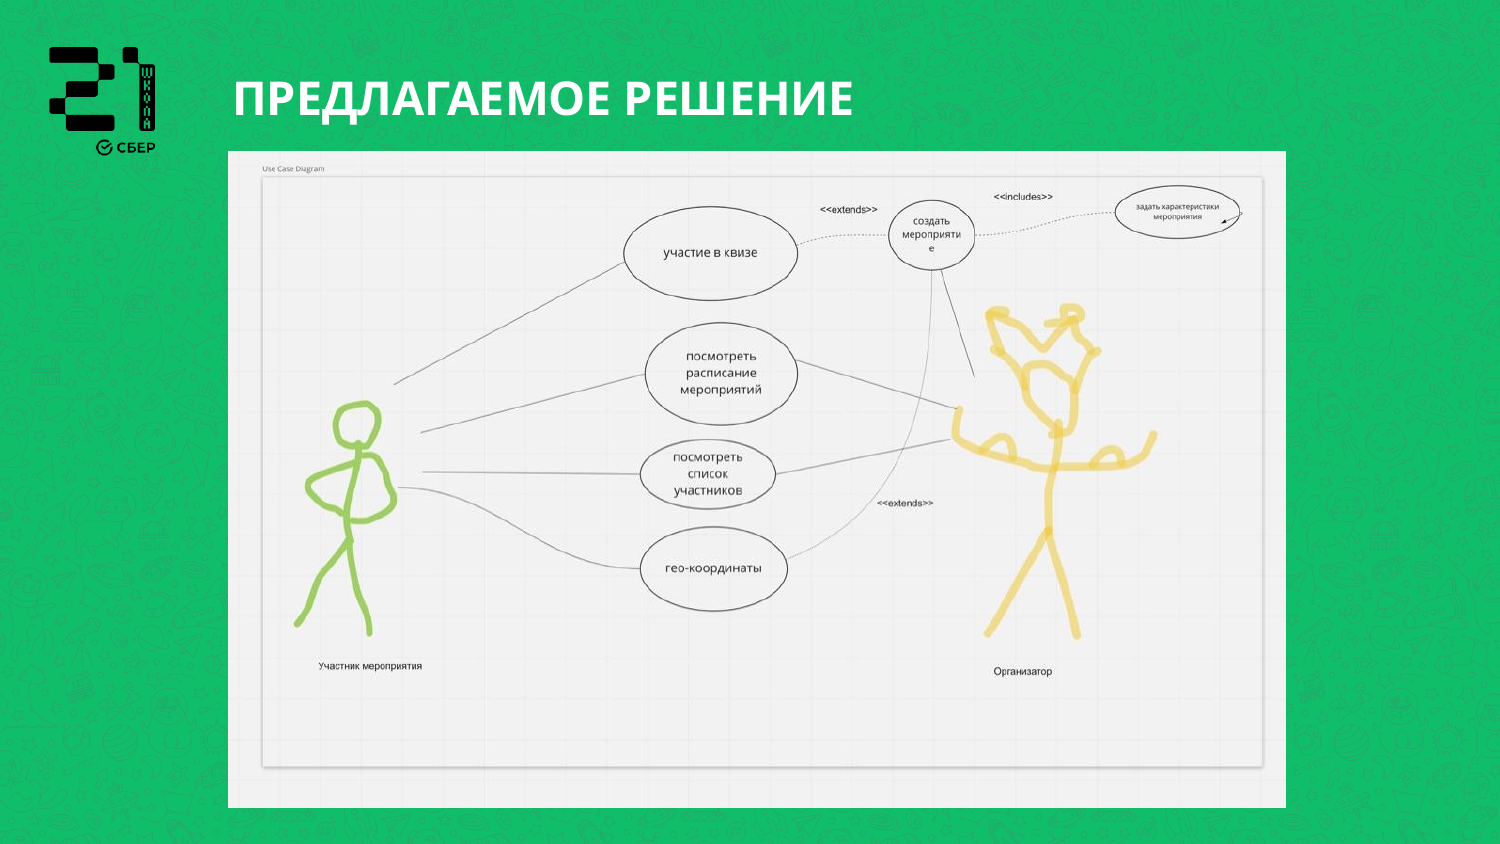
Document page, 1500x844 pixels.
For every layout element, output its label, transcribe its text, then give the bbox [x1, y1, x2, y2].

picture [0, 0, 1500, 844]
title ПРЕДЛАГАЕМОЕ РЕШЕНИЕ [217, 50, 1459, 145]
